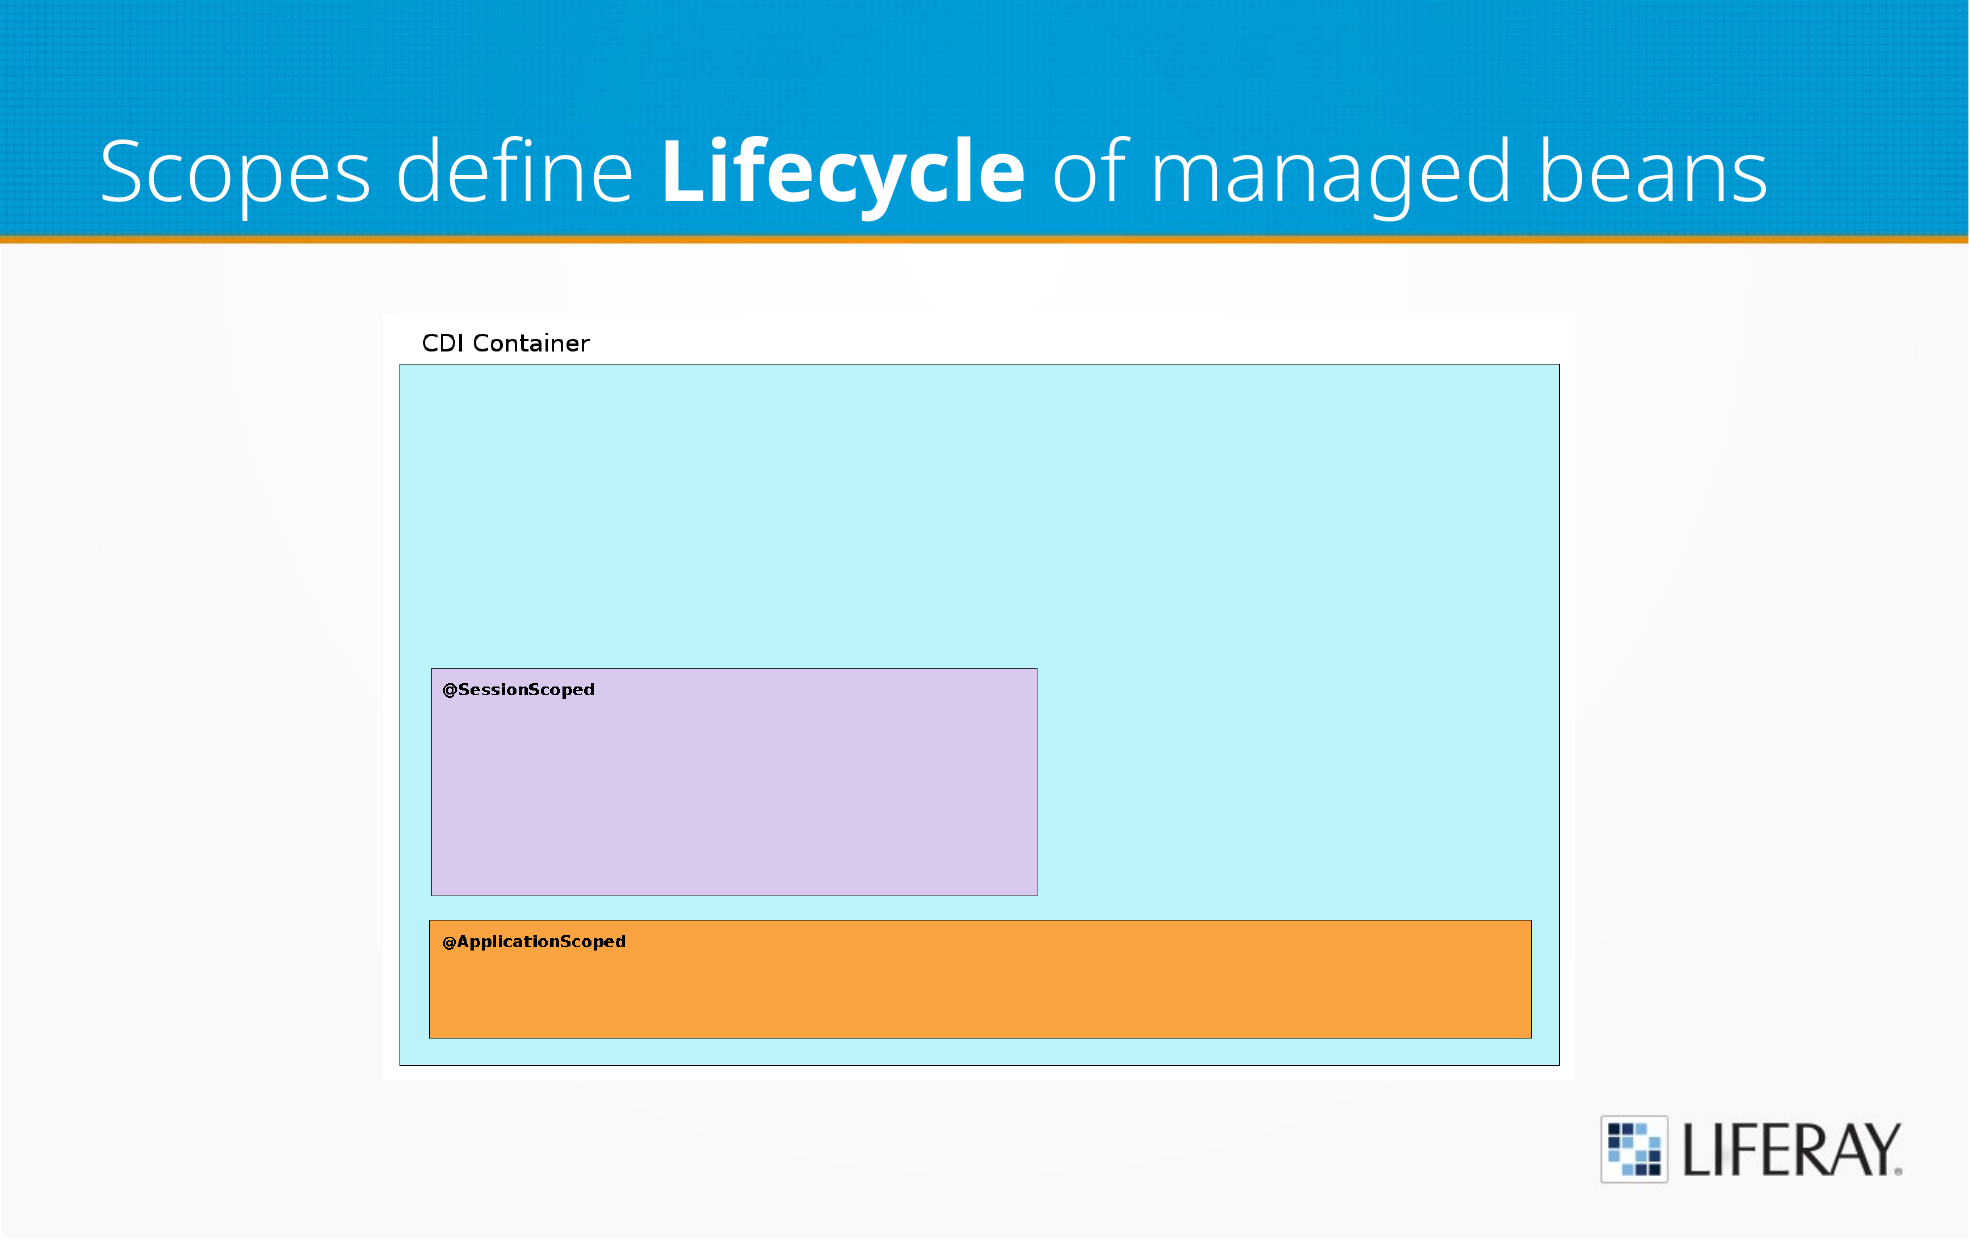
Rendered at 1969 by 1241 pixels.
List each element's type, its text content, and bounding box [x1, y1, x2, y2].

picture [0, 233, 1969, 1241]
title Scopes define Lifecycle of managed beans [98, 19, 1870, 227]
